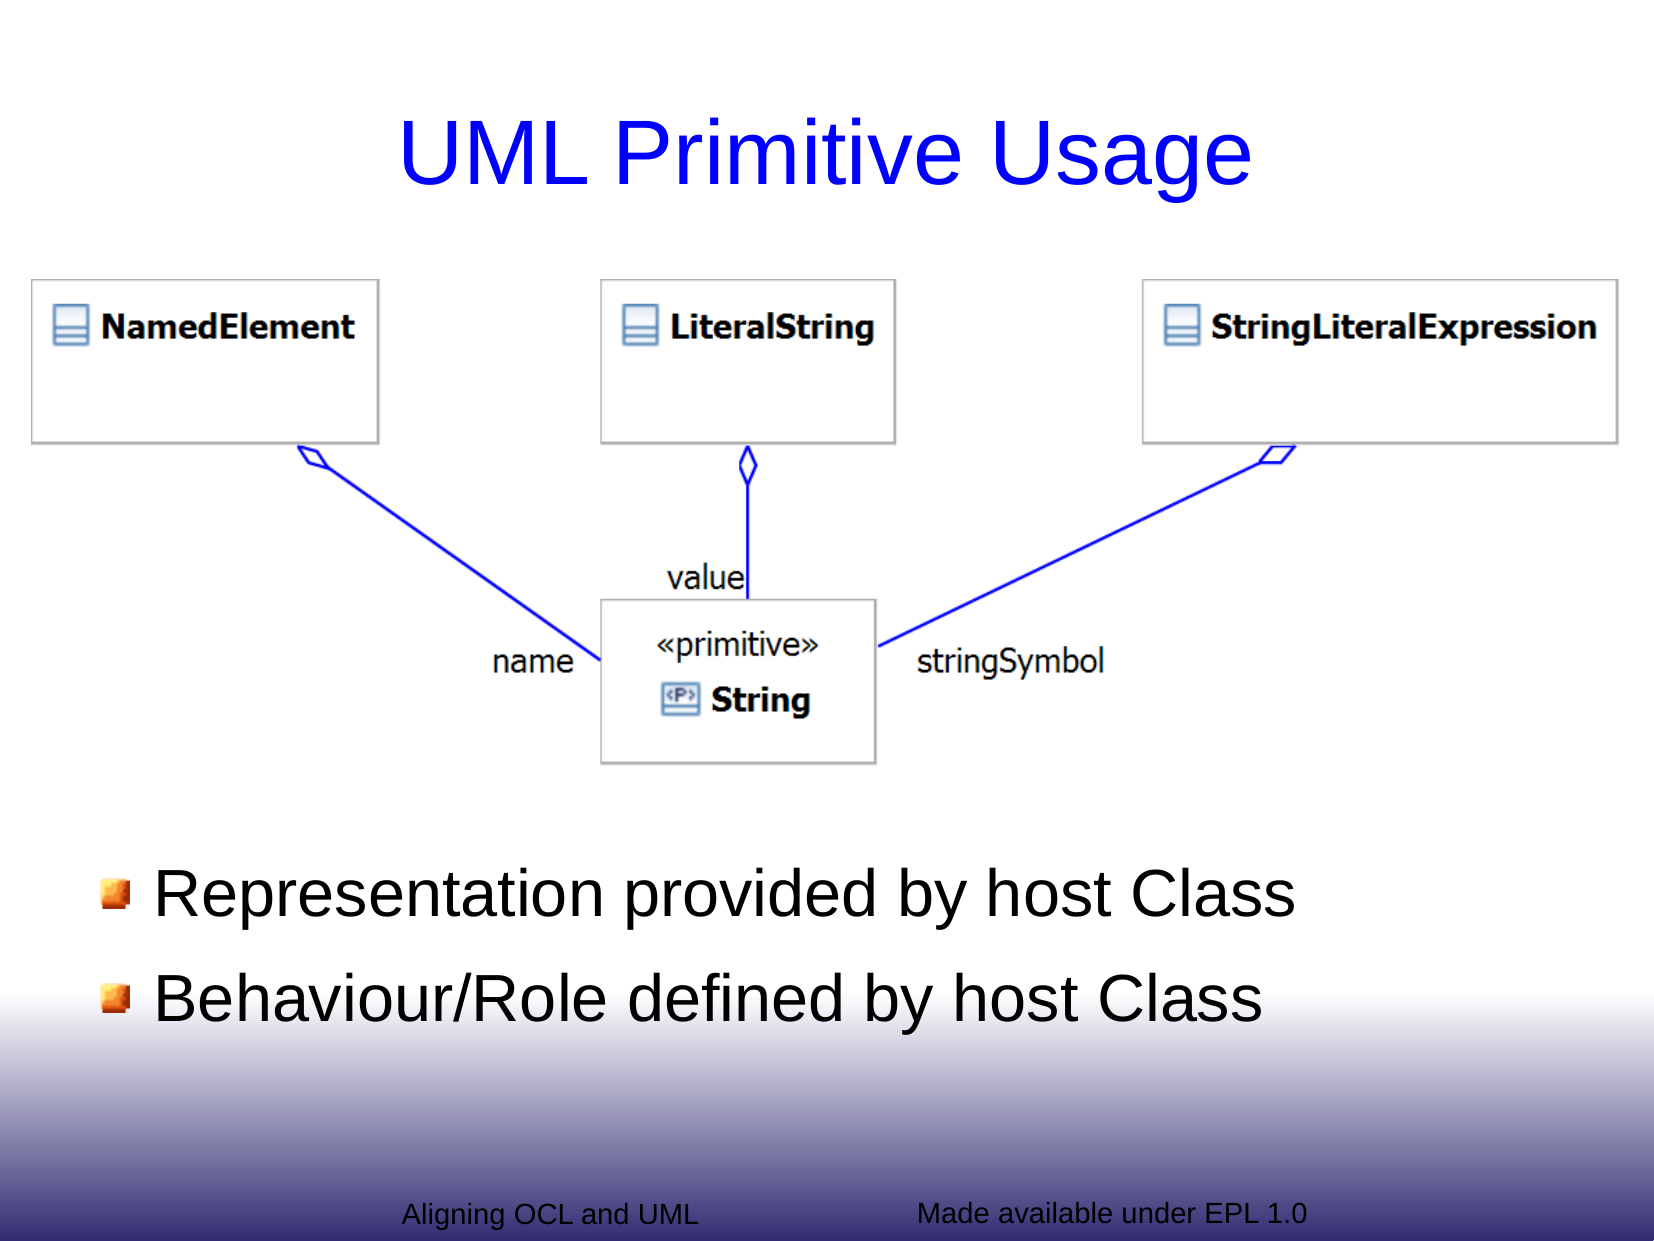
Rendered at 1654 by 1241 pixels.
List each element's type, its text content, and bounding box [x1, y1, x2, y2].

title UML Primitive Usage [82, 49, 1571, 257]
picture [31, 279, 1620, 766]
list Representation provided by host Class Behaviour/Role defined by host Class [82, 856, 1571, 1109]
